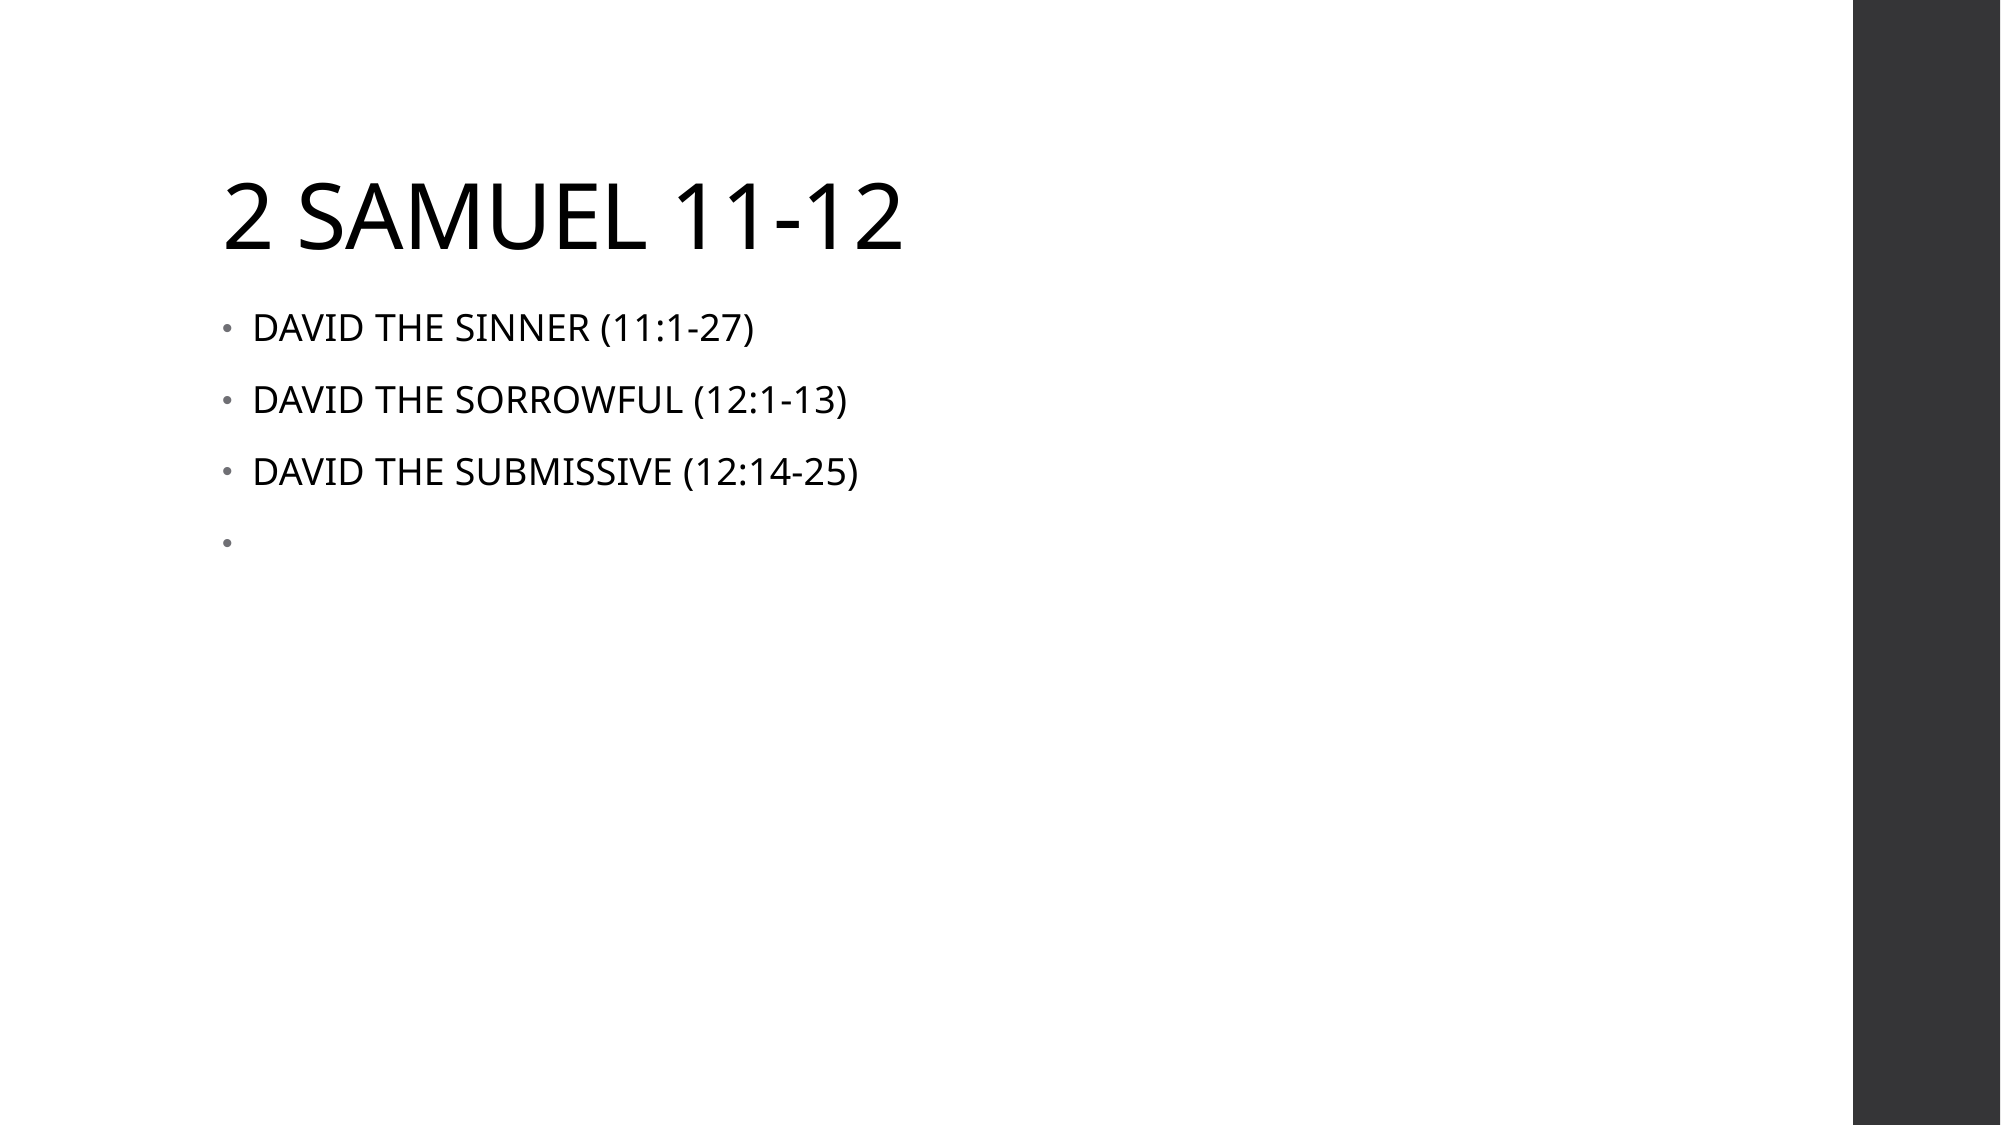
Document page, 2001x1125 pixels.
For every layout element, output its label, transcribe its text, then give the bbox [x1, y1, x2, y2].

title 2 SAMUEL 11-12 [206, 60, 1797, 278]
list DAVID THE SINNER (11:1-27) DAVID THE SORROWFUL (12:1-13) DAVID THE SUBMISSIVE (12:14-25) [206, 299, 1617, 1014]
